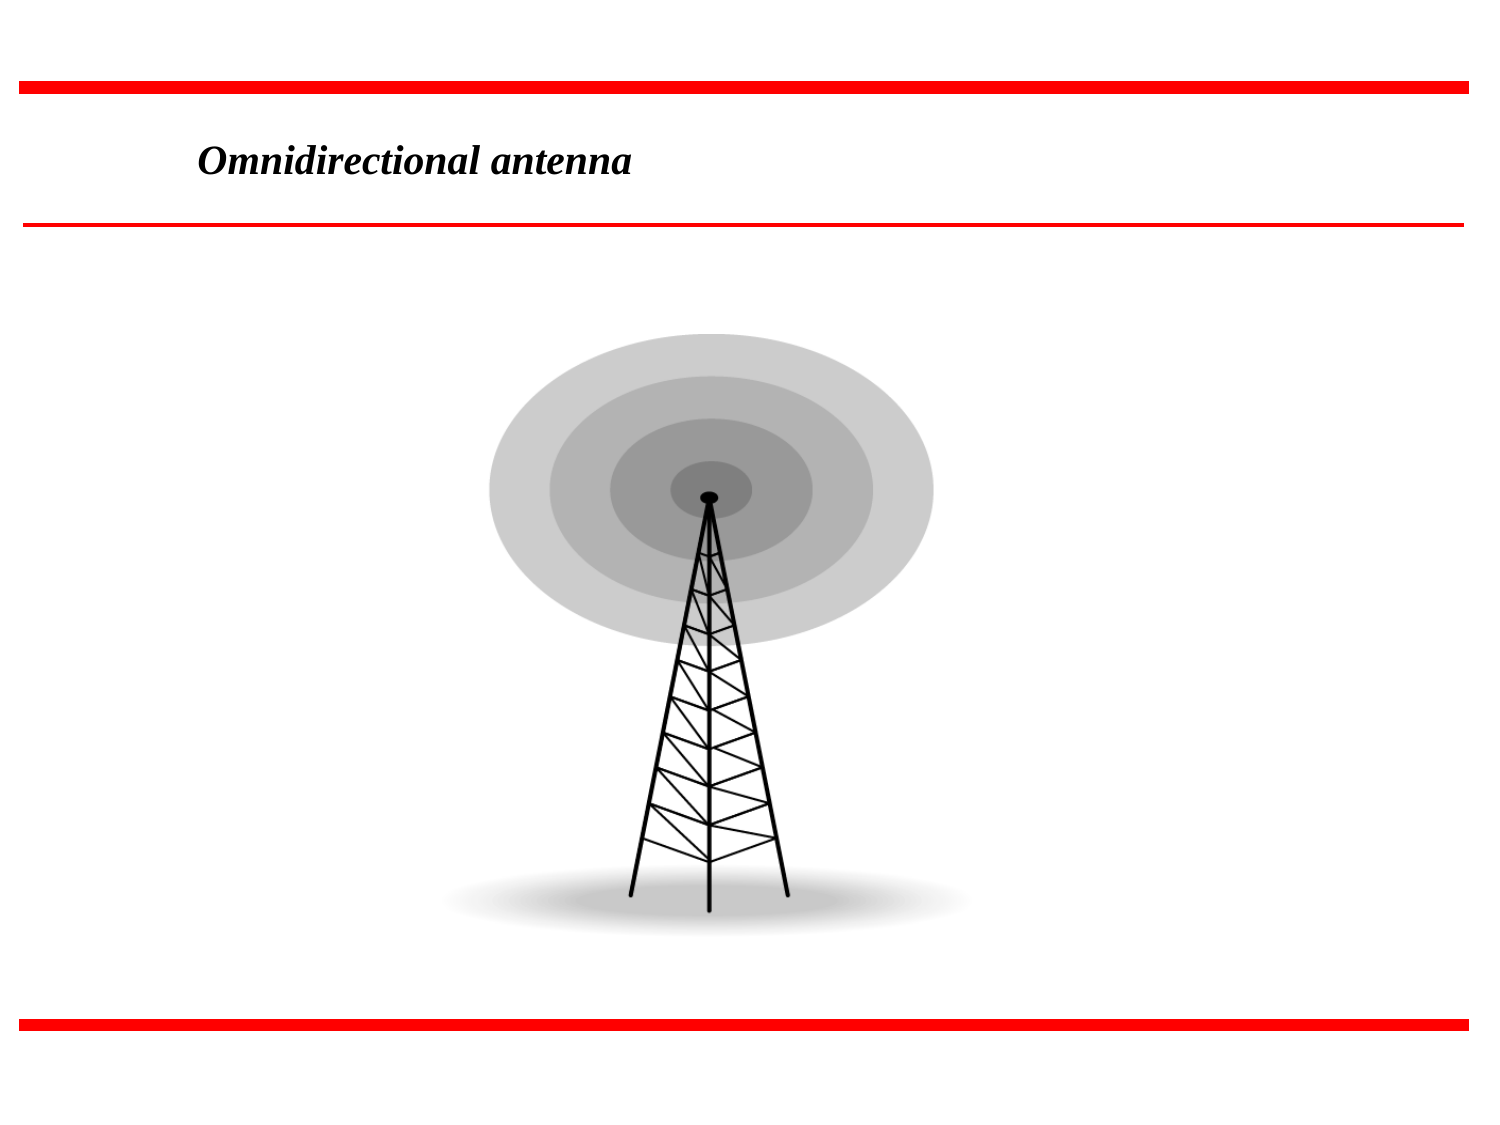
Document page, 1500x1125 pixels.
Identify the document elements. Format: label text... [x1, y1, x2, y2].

text_box Omnidirectional antenna [182, 125, 648, 191]
picture [439, 334, 976, 938]
